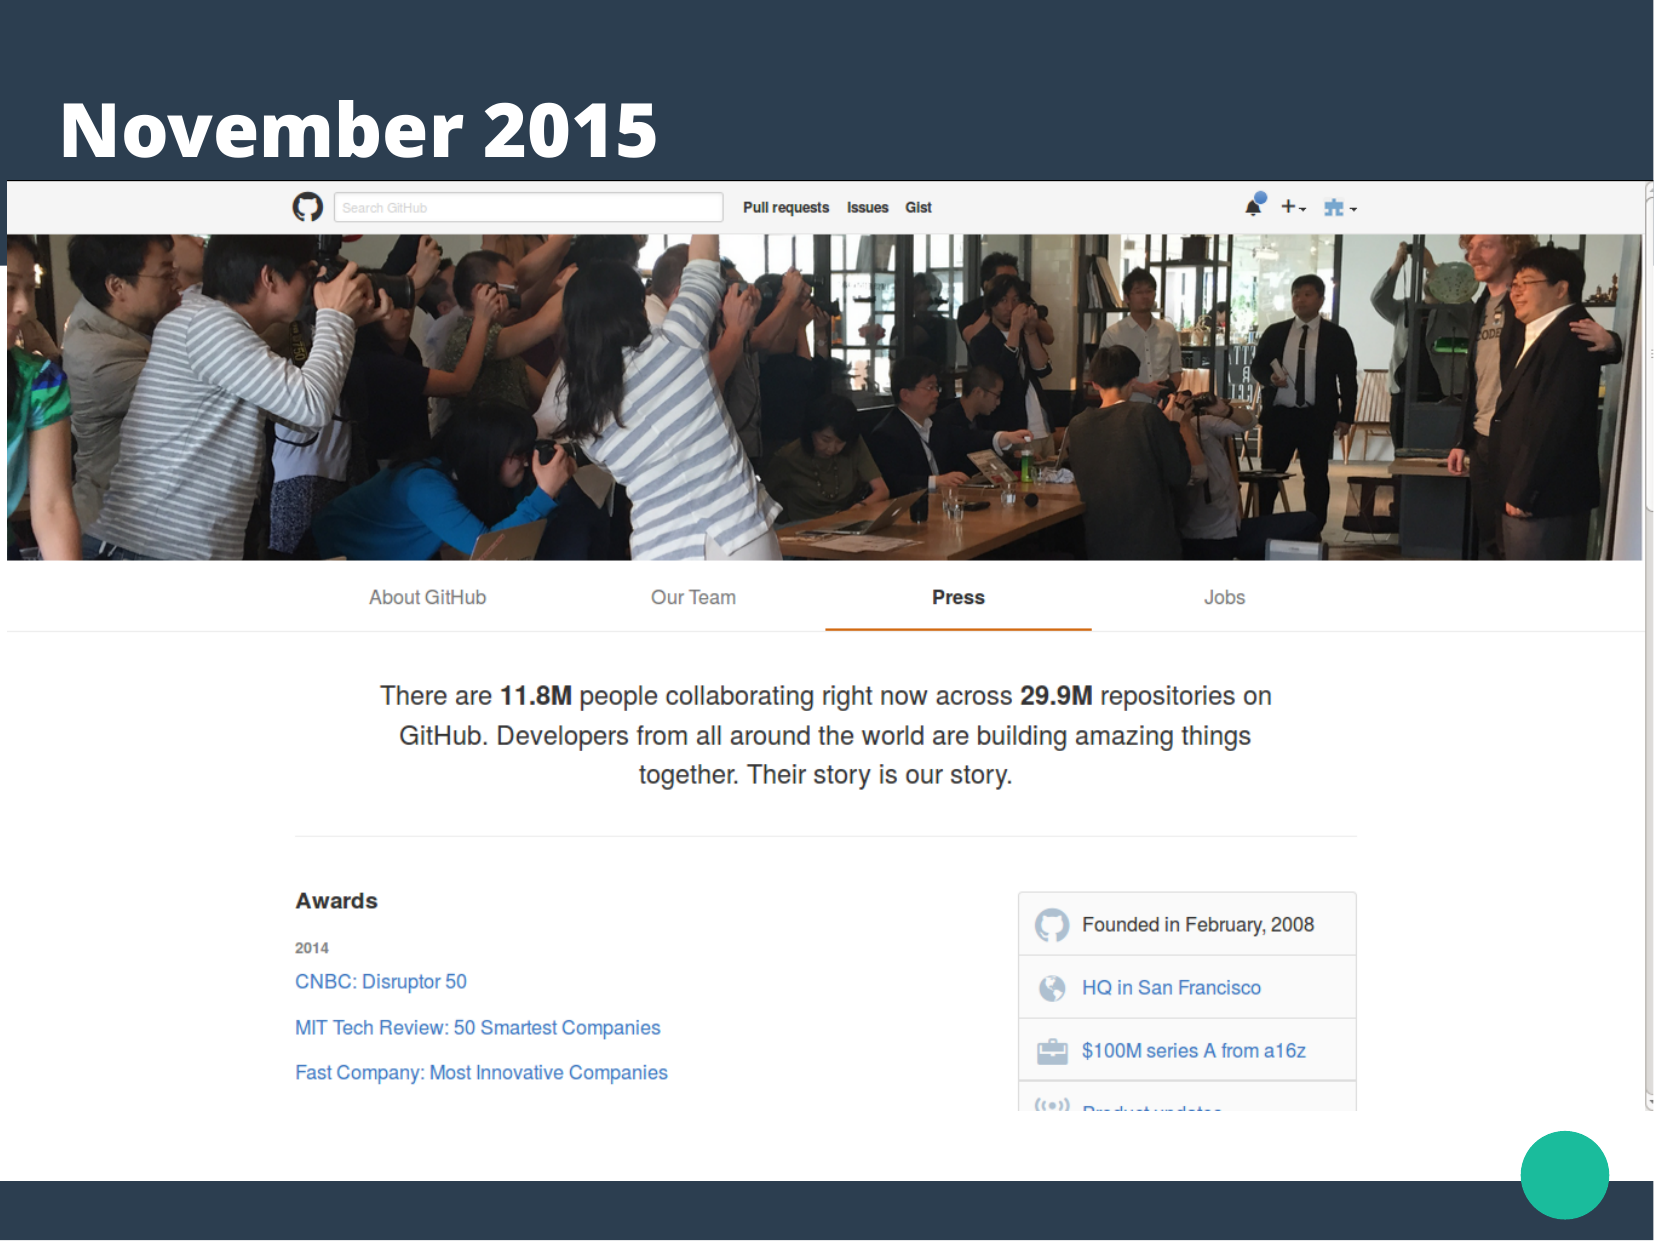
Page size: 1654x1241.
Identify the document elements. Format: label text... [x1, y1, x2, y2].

title November 2015 [59, 49, 1595, 180]
picture [7, 180, 1654, 1111]
